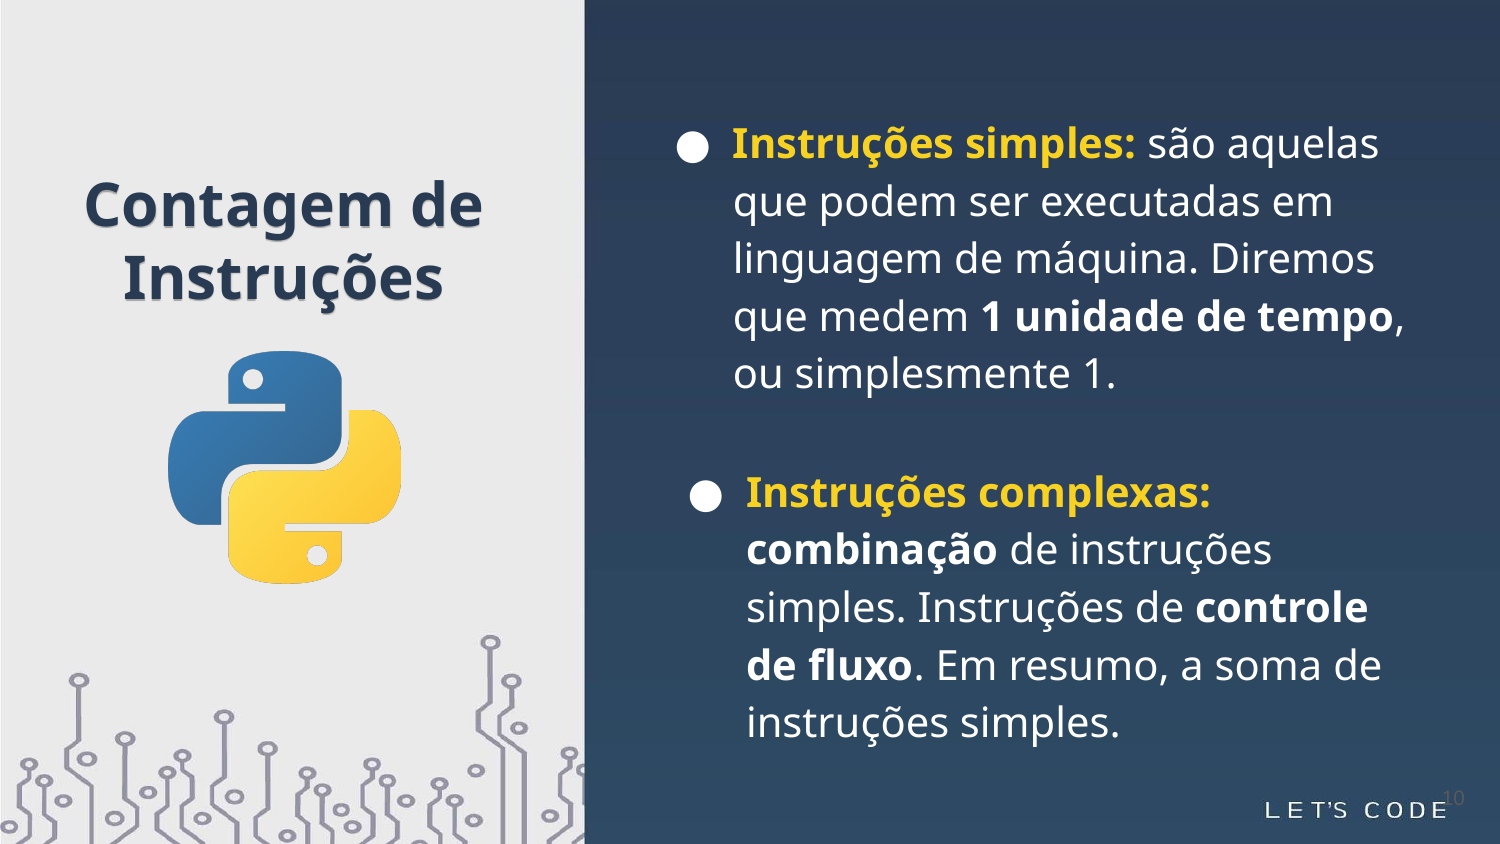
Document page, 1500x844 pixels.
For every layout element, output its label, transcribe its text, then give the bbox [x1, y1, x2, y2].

slide_number <number> [1389, 764, 1480, 830]
text_box Contagem de Instruções [52, 151, 517, 235]
picture [0, 0, 1500, 844]
text_box Instruções complexas: combinação de instruções simples. Instruções de controle de fluxo. Em resumo, a soma de instruções simples. [655, 560, 1421, 644]
text_box Instruções simples: são aquelas que podem ser executadas em linguagem de máquina. Diremos que medem 1 unidade de tempo, ou simplesmente 1. [642, 211, 1434, 295]
